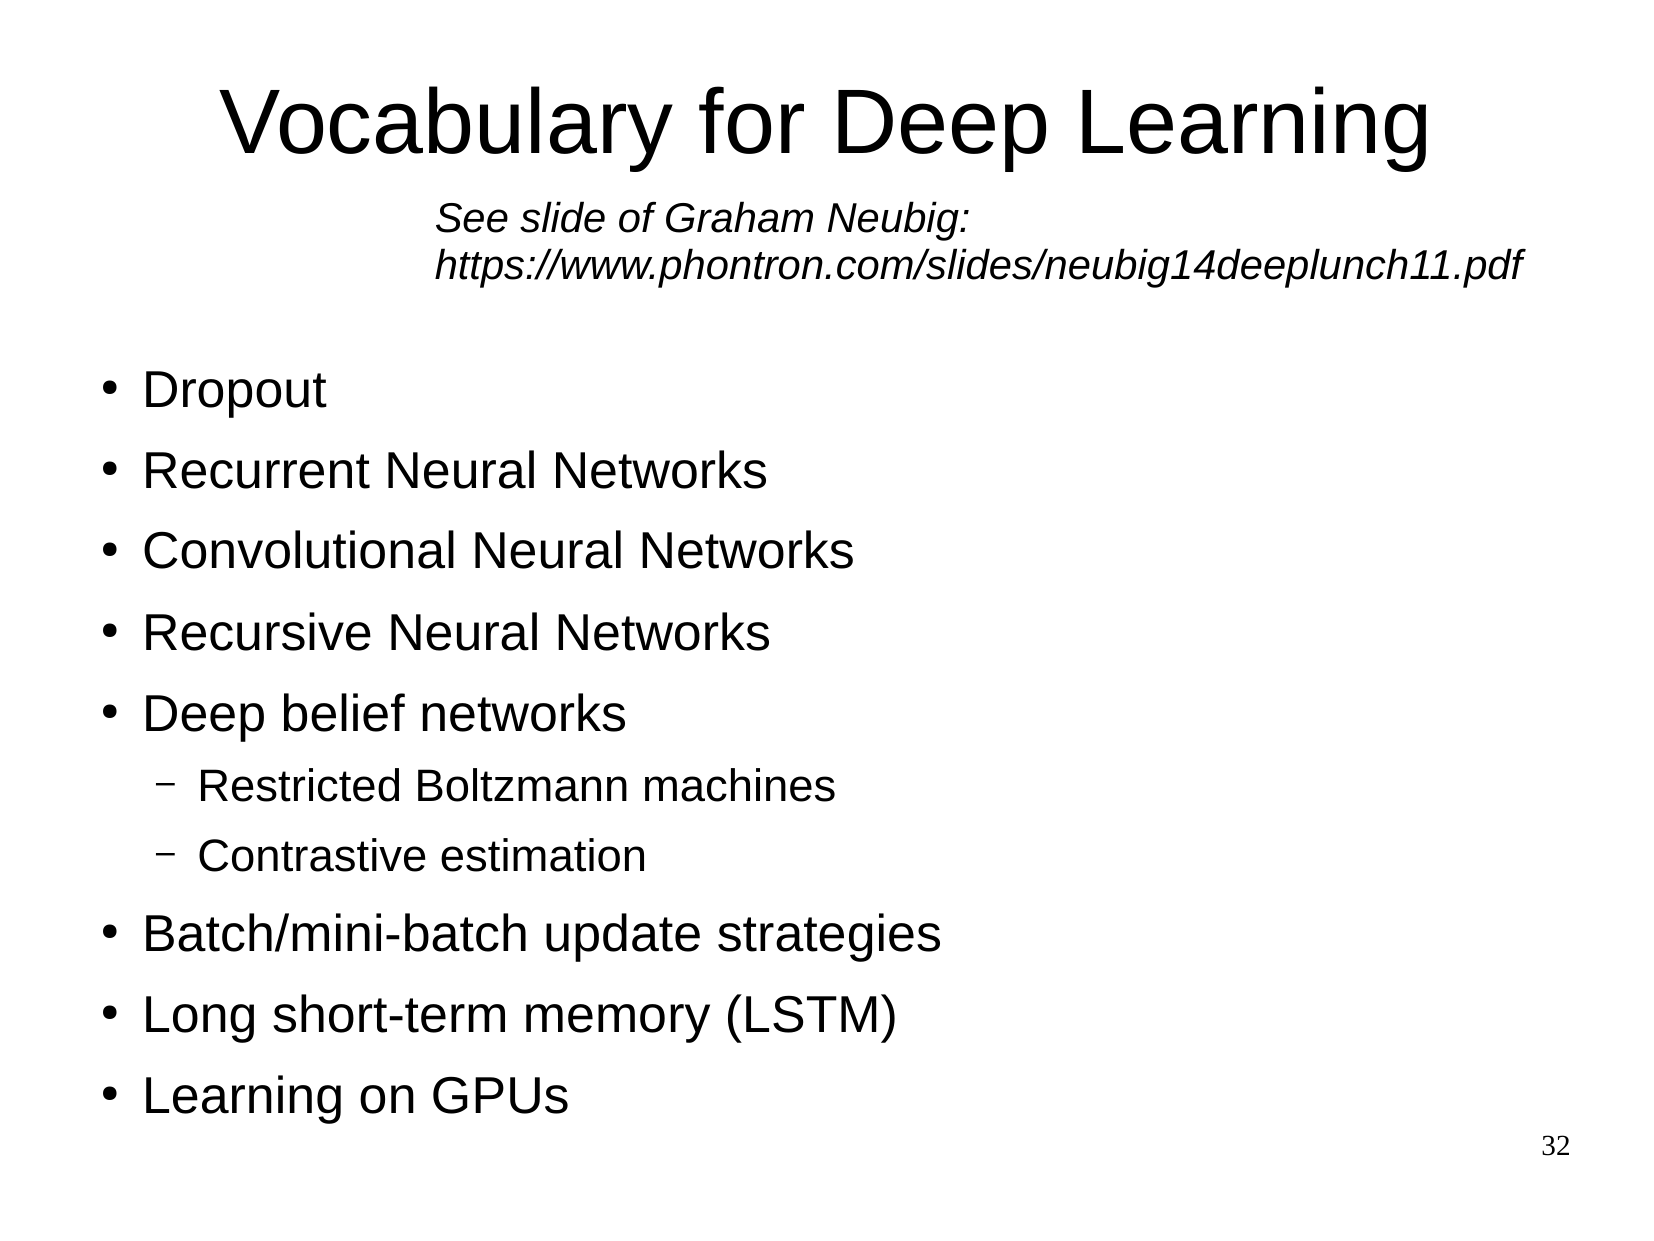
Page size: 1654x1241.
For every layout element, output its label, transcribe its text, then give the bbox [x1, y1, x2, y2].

list Dropout Recurrent Neural Networks Convolutional Neural Networks Recursive Neural Networks Deep belief networks Restricted Boltzmann machines Contrastive estimation Batch/mini-batch update strategies Long short-term memory (LSTM) Learning on GPUs [86, 360, 1576, 1126]
text_box See slide of Graham Neubig: https://www.phontron.com/slides/neubig14deeplunch11.pdf [420, 187, 1579, 301]
title Vocabulary for Deep Learning [82, 49, 1571, 196]
